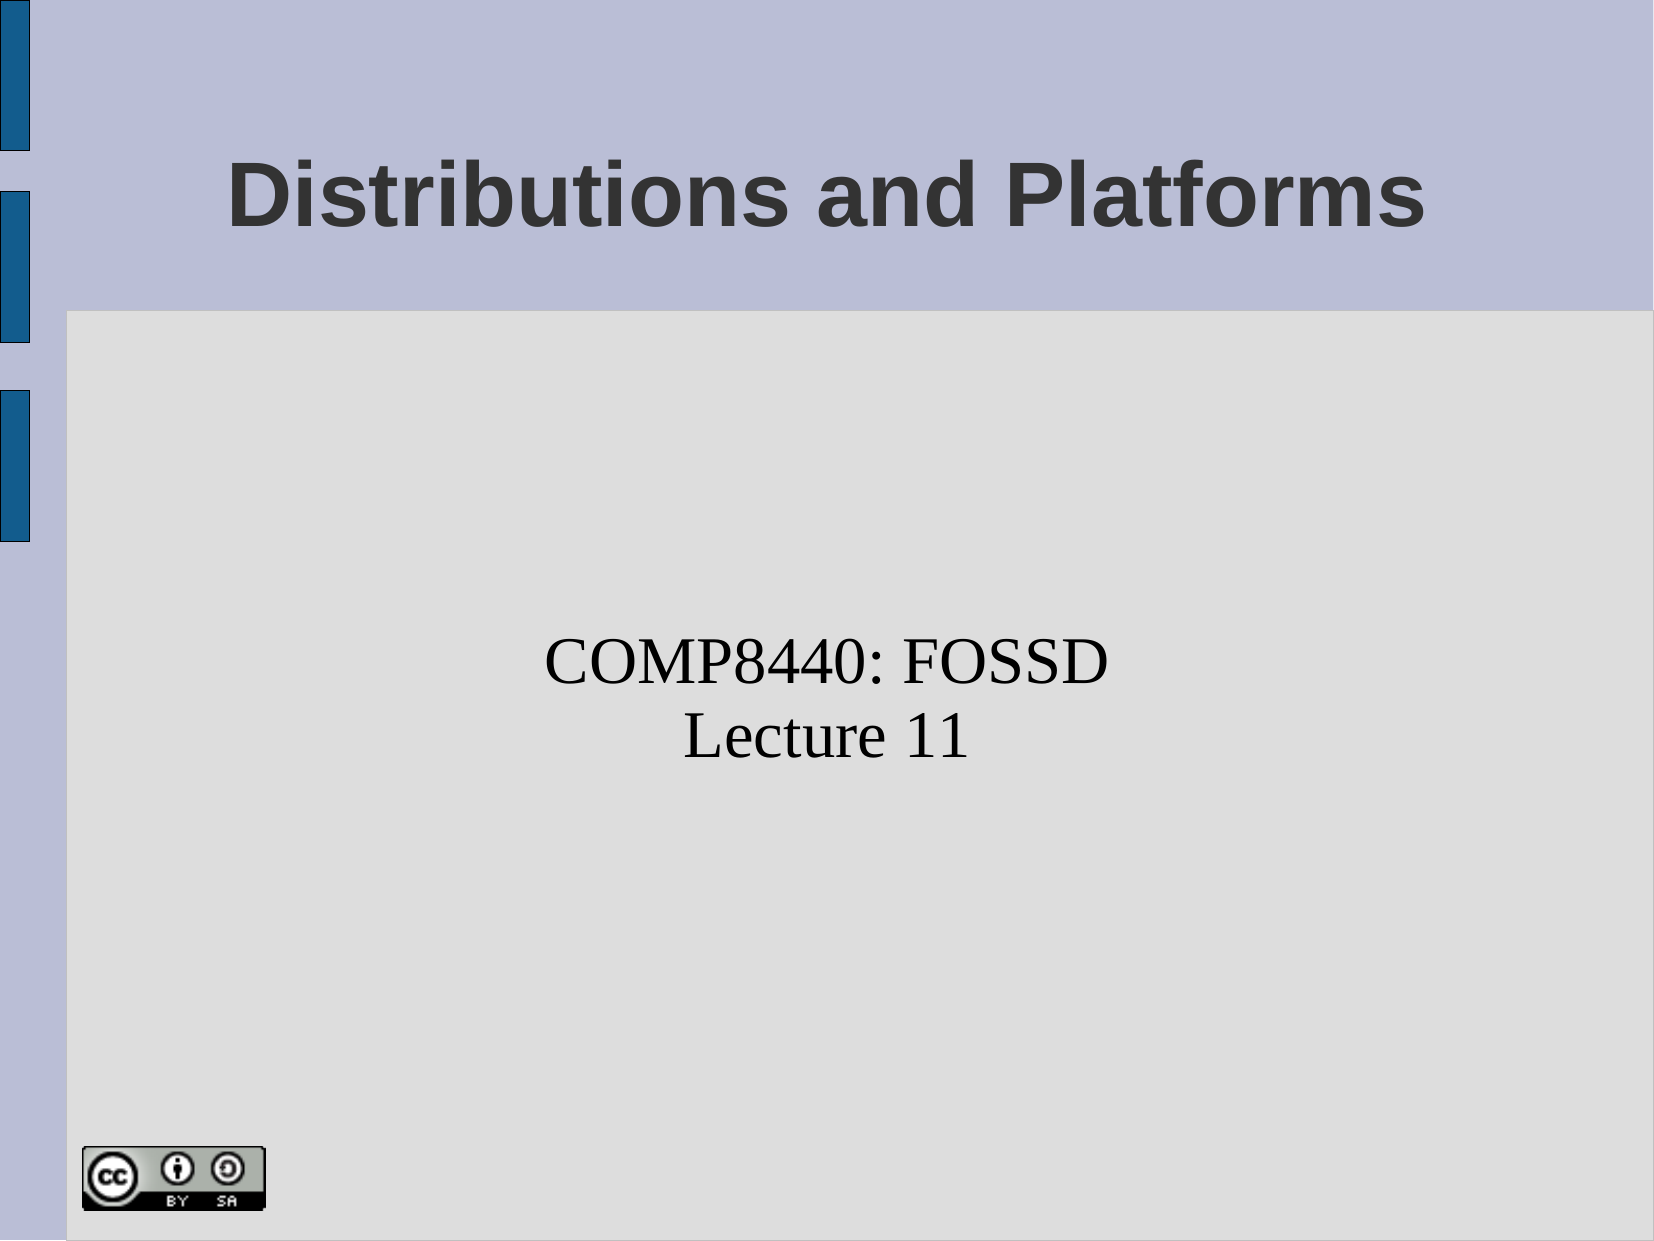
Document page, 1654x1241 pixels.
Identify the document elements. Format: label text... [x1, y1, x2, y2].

picture [82, 1146, 266, 1211]
title Distributions and Platforms [121, 91, 1534, 299]
subtitle COMP8440: FOSSD Lecture 11 [121, 344, 1534, 1127]
